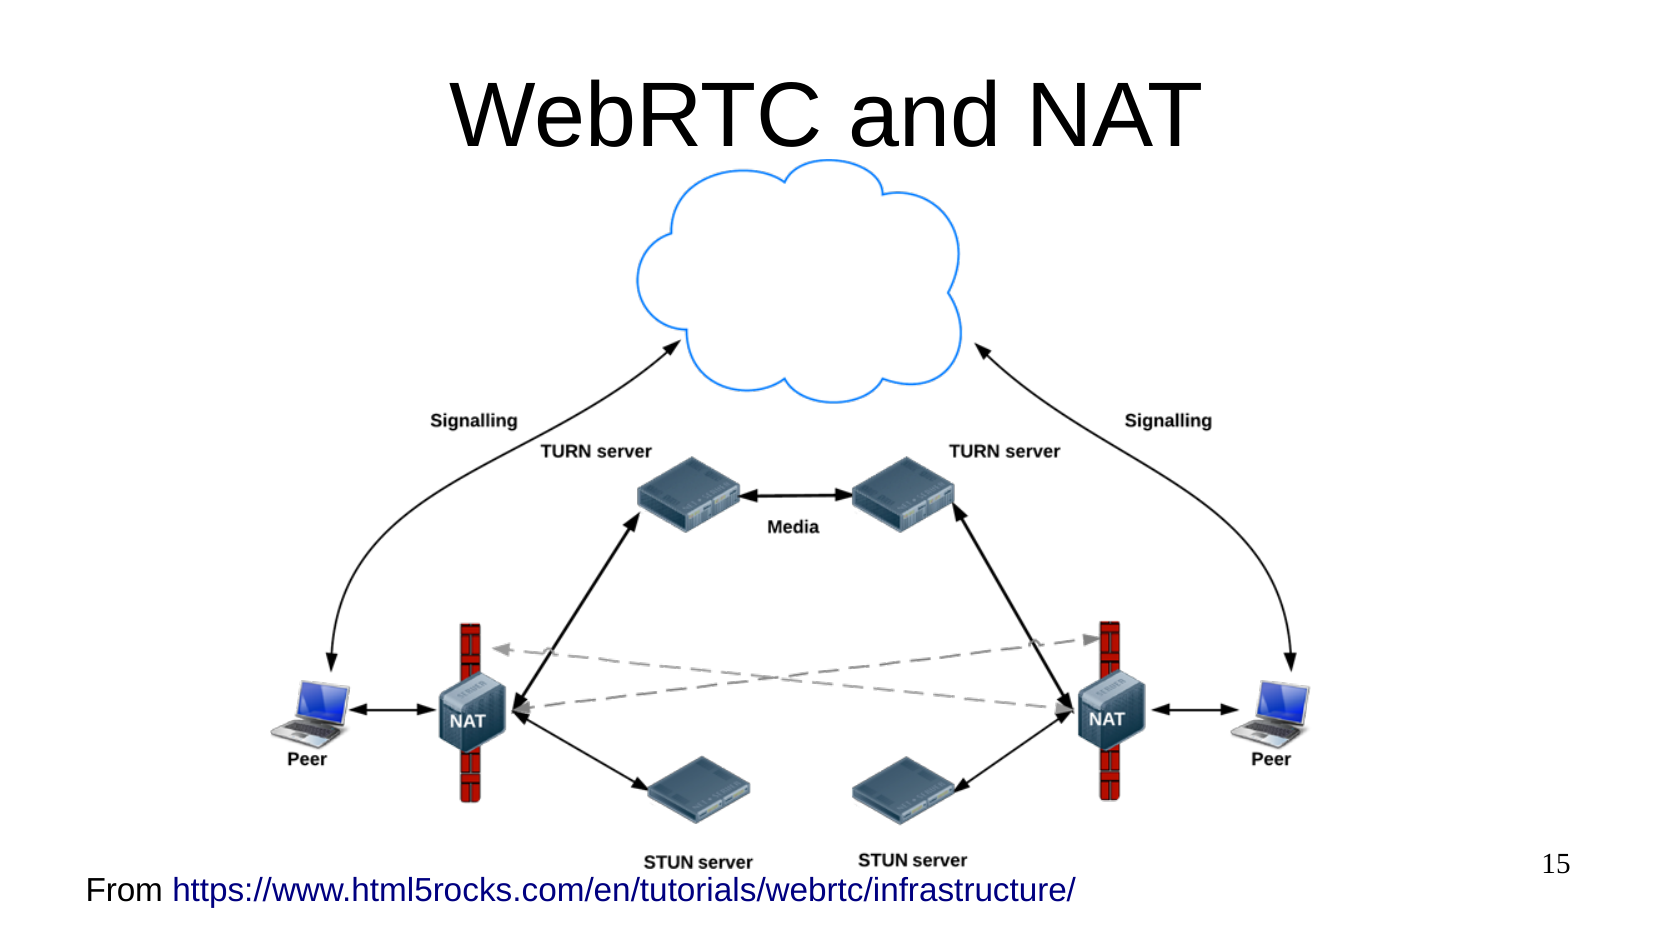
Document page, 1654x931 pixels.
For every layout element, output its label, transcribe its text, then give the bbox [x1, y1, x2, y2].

title WebRTC and NAT [82, 37, 1571, 193]
text_box From https://www.html5rocks.com/en/tutorials/webrtc/infrastructure/ [70, 864, 1252, 931]
picture [270, 159, 1312, 869]
